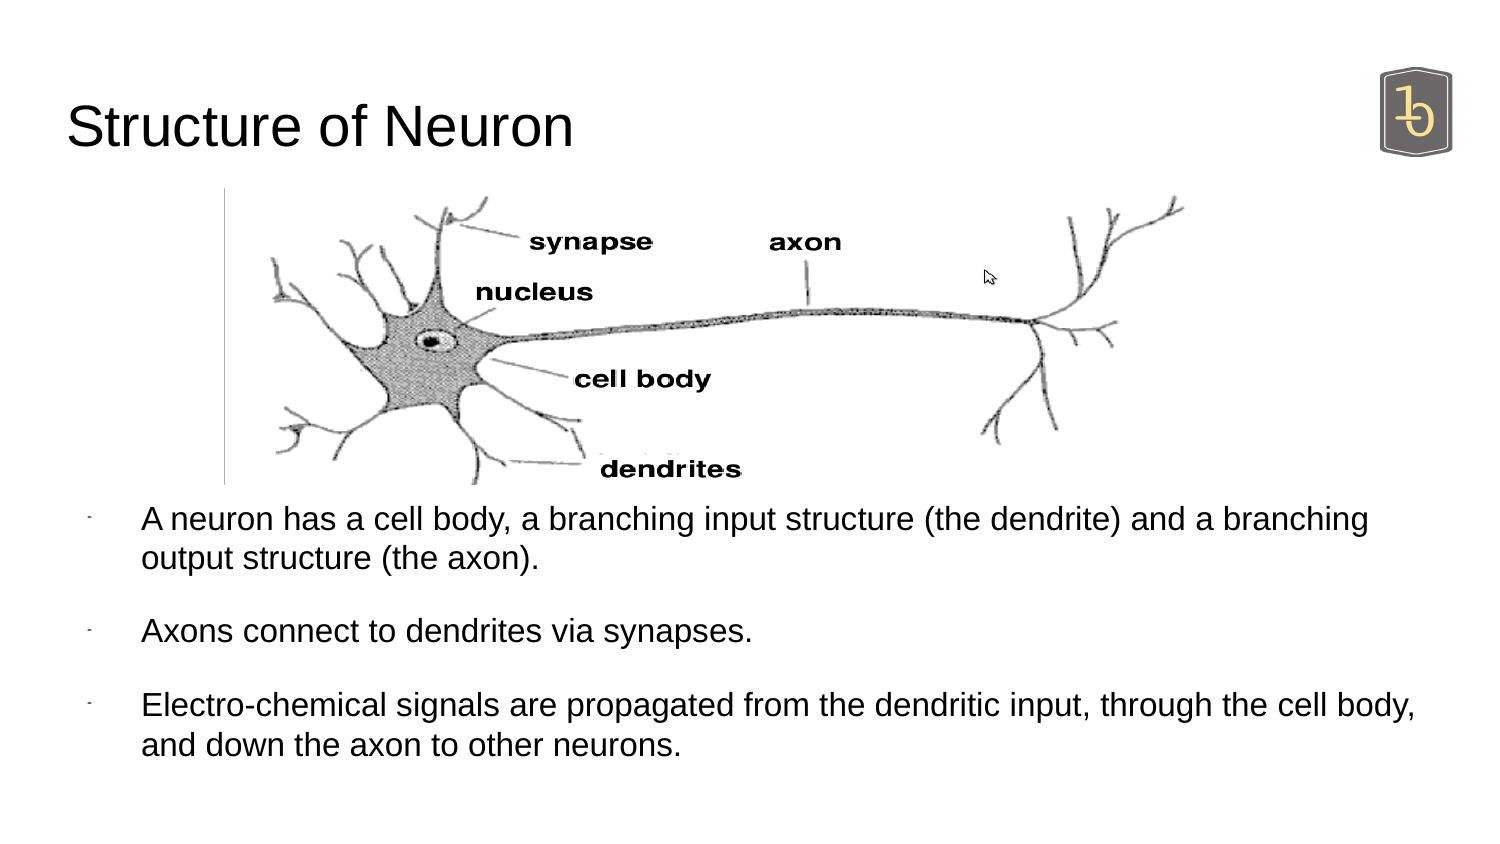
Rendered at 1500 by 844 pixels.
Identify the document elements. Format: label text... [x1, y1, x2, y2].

title Structure of Neuron [51, 72, 1449, 167]
picture [224, 188, 1205, 485]
list A neuron has a cell body, a branching input structure (the dendrite) and a branching output structure (the axon). Axons connect to dendrites via synapses. Electro-chemical signals are propagated from the dendritic input, through the cell body, and down the axon to other neurons. [51, 189, 1449, 844]
picture [1361, 67, 1471, 157]
